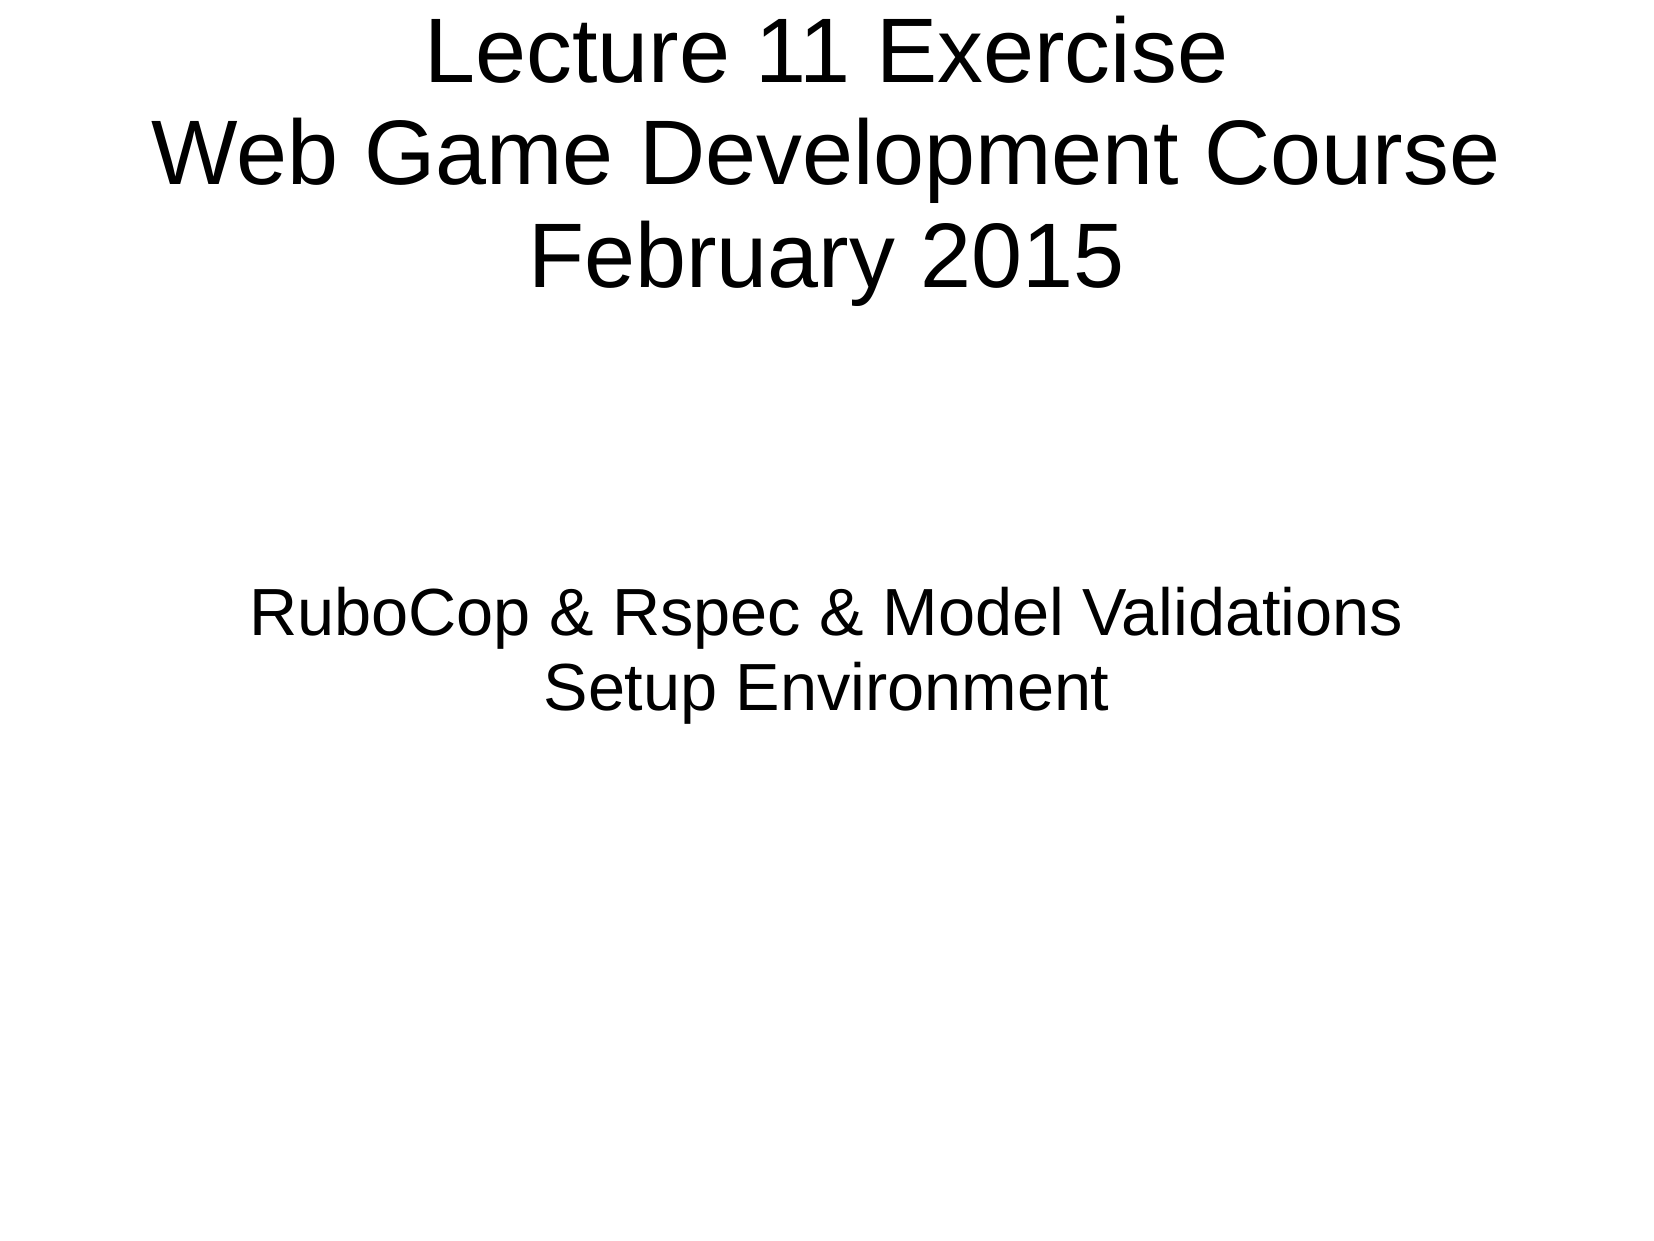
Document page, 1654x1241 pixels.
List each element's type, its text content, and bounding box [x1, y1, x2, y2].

title Lecture 11 Exercise Web Game Development Course February 2015 [82, 0, 1571, 290]
subtitle RuboCop & Rspec & Model Validations Setup Environment [82, 290, 1571, 1010]
